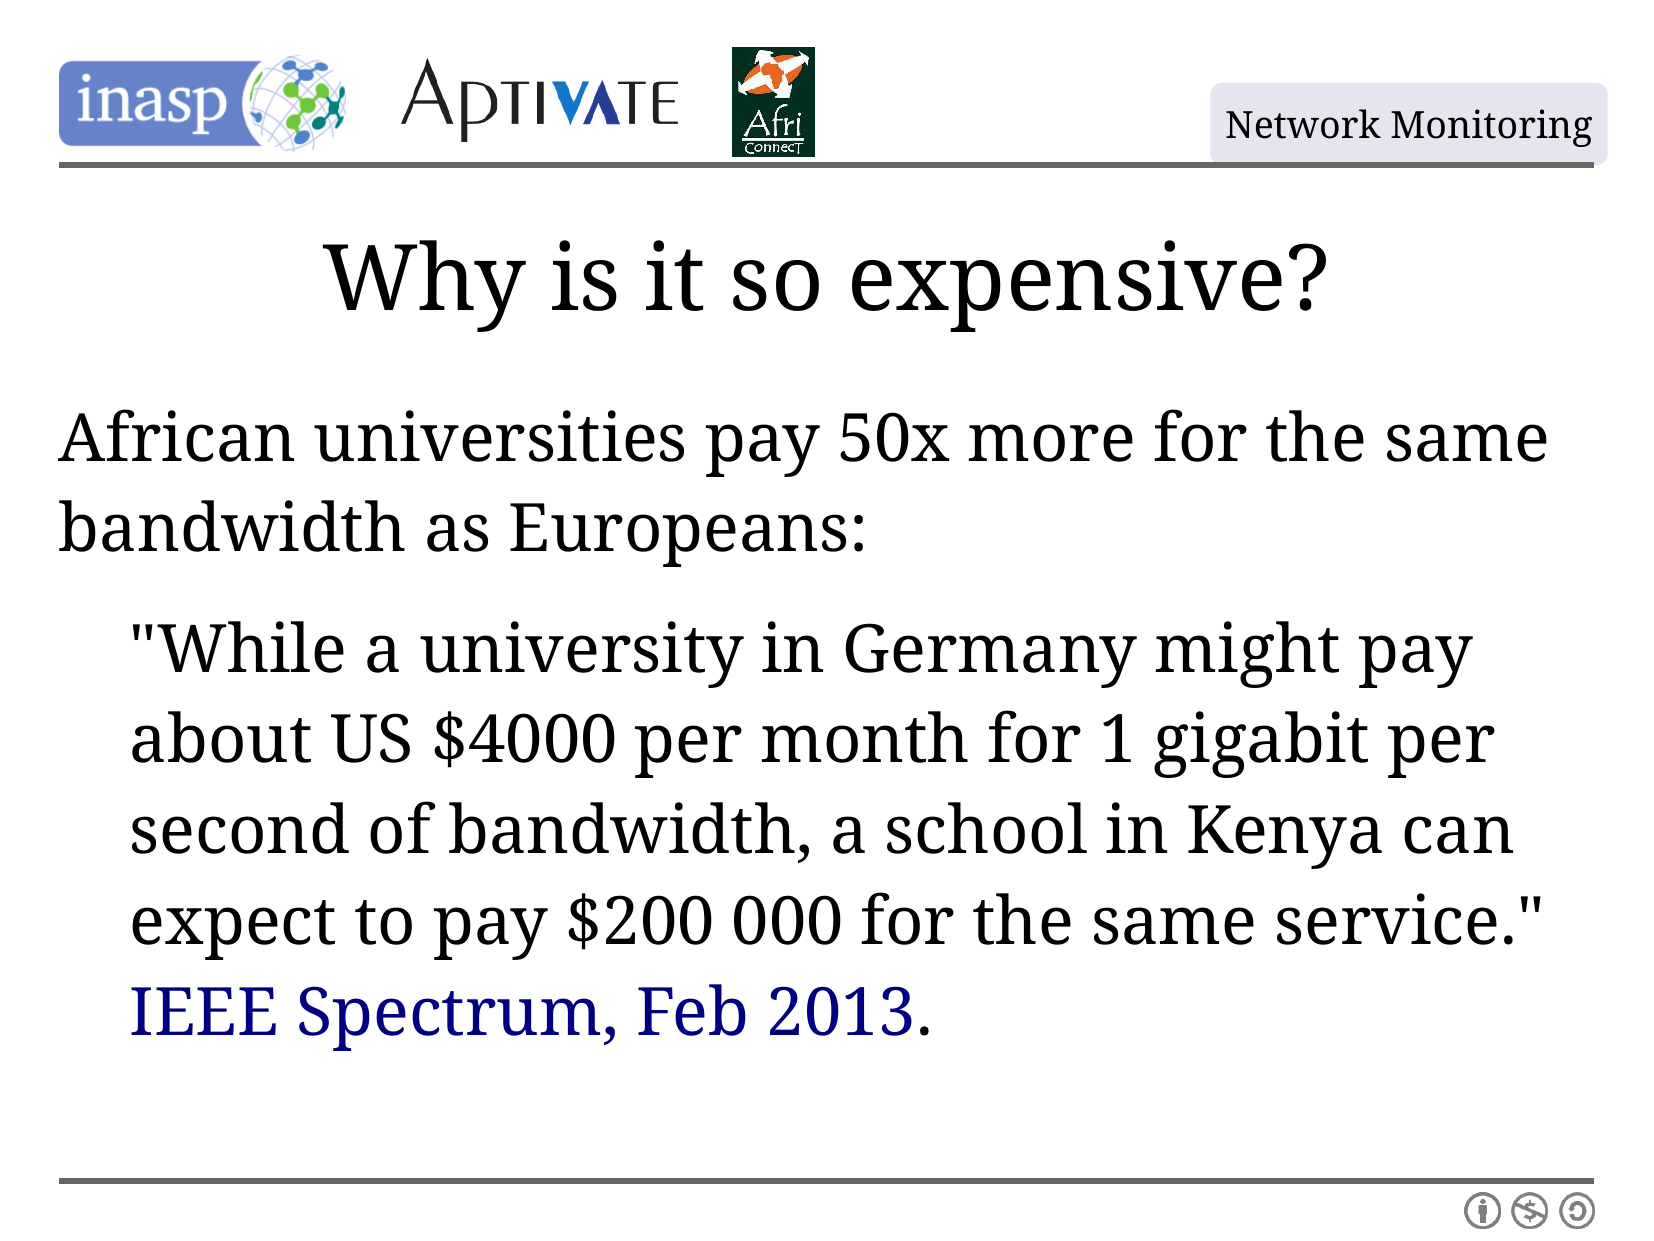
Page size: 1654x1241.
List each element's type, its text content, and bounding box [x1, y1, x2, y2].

picture [59, 47, 355, 160]
picture [401, 58, 678, 142]
picture [732, 47, 815, 157]
picture [1511, 1192, 1548, 1229]
picture [1464, 1192, 1501, 1229]
title Why is it so expensive? [59, 212, 1595, 343]
picture [1559, 1192, 1595, 1229]
list African universities pay 50x more for the same bandwidth as Europeans: "While a university in Germany might pay about US $4000 per month for 1 gigabit per second of bandwidth, a school in Kenya can expect to pay $200 000 for the same service." IEEE Spectrum, Feb 2013. [59, 389, 1595, 1109]
